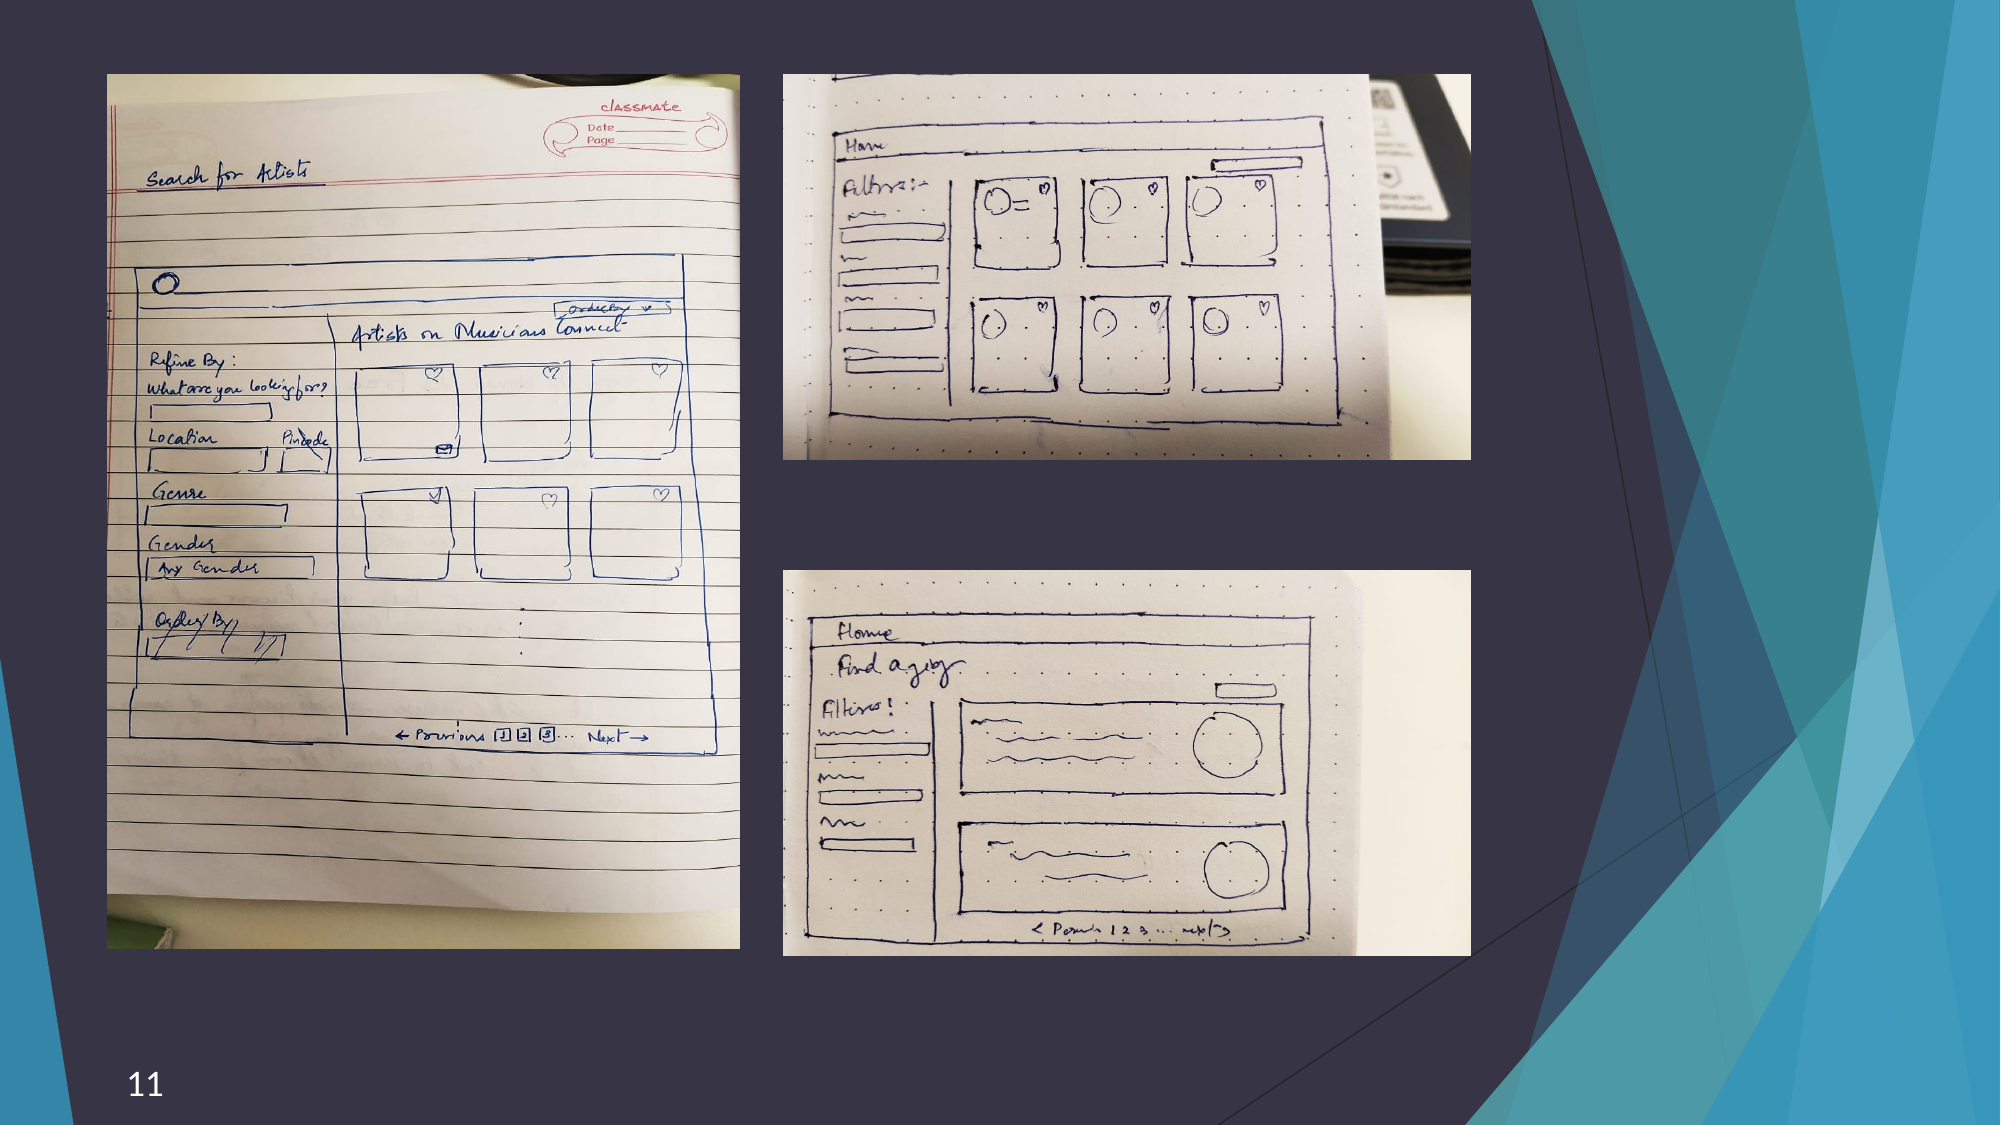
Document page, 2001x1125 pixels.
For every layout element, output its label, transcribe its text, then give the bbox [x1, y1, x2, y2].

picture [783, 74, 1471, 460]
picture [107, 74, 740, 949]
picture [783, 570, 1471, 956]
text_box 11 [111, 1051, 184, 1113]
